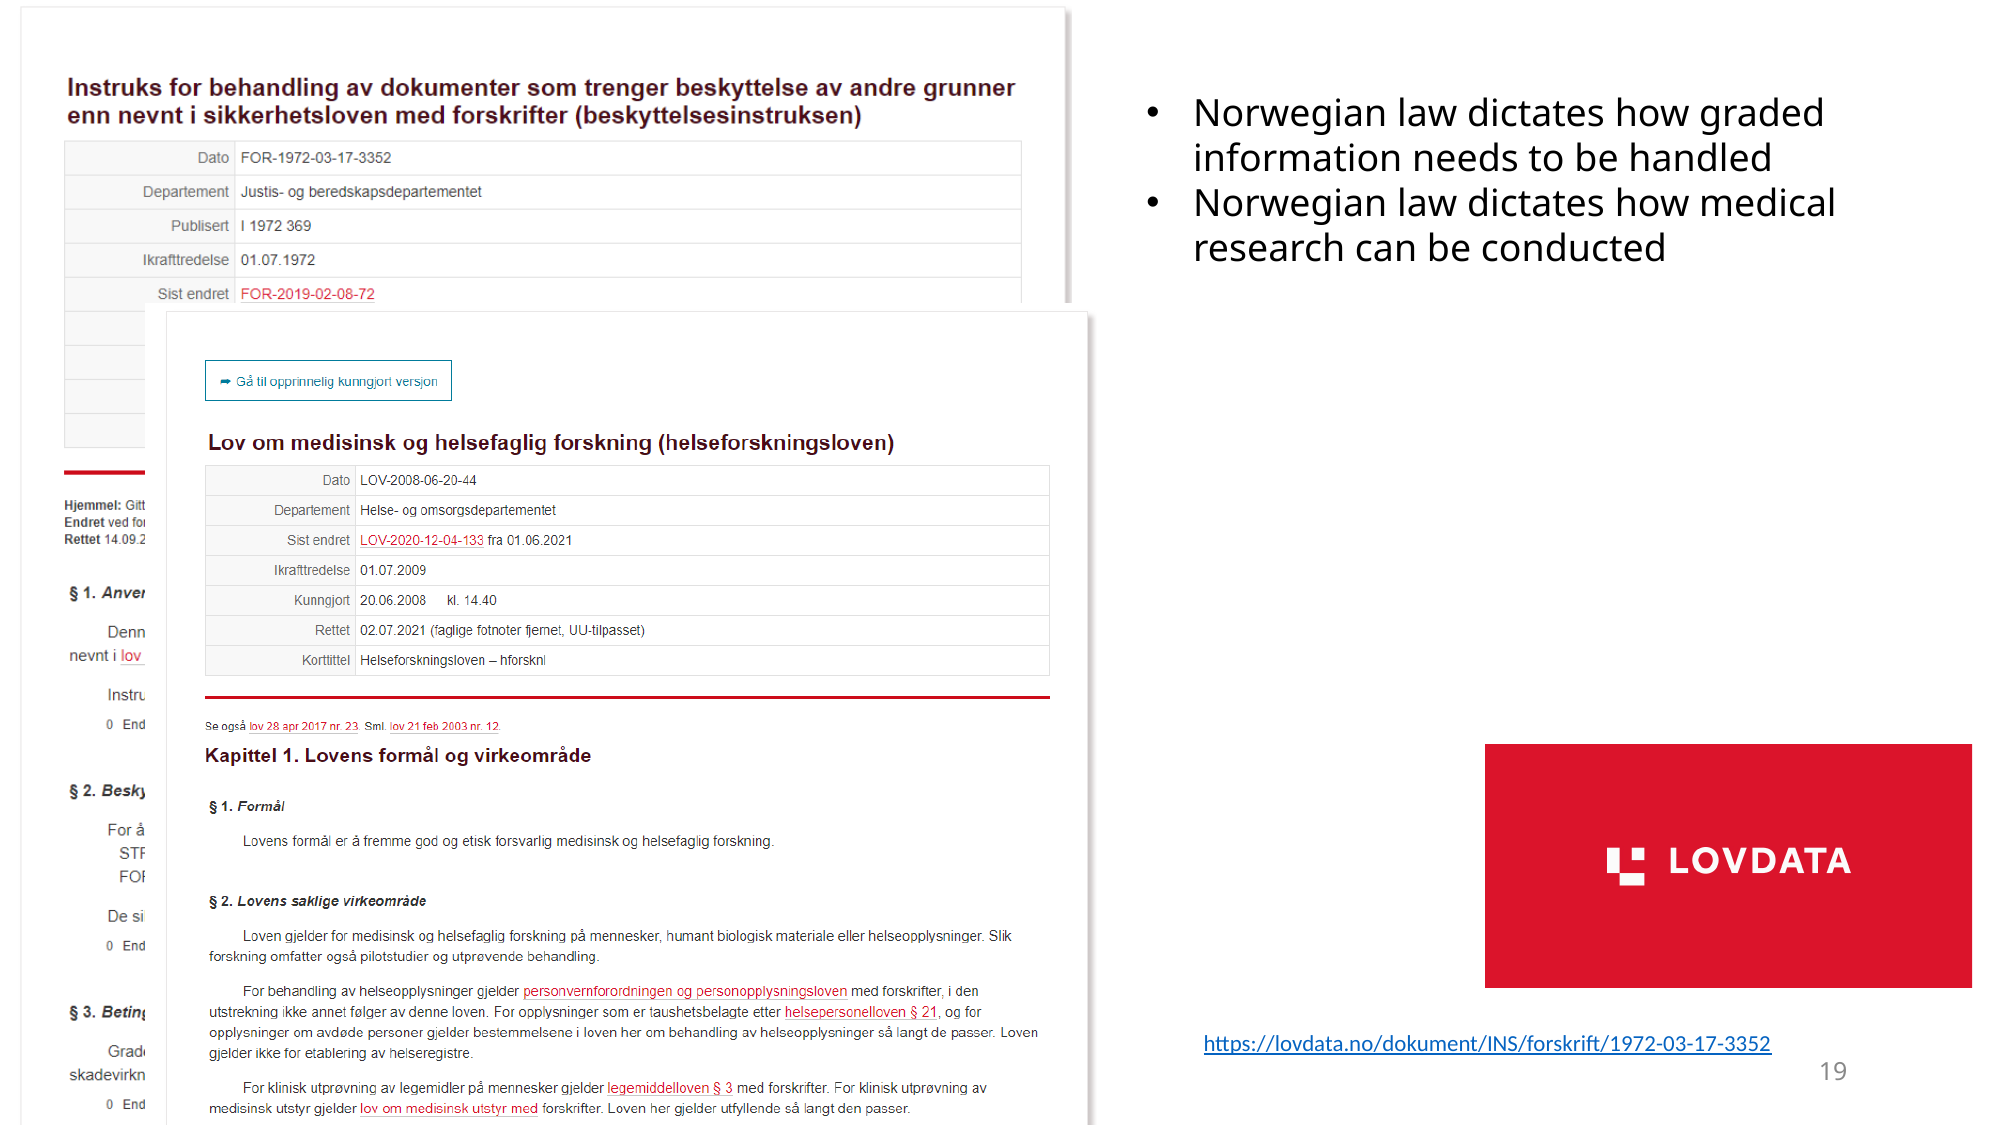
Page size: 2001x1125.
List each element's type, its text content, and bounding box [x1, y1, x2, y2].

picture [1485, 744, 1973, 988]
text_box Norwegian law dictates how graded information needs to be handled Norwegian law dictates how medical research can be conducted [1131, 81, 2000, 277]
slide_number 1 [1412, 1064, 1863, 1103]
picture [13, 0, 1097, 1125]
text_box https://lovdata.no/dokument/INS/forskrift/1972-03-17-3352 [1188, 1021, 1913, 1064]
